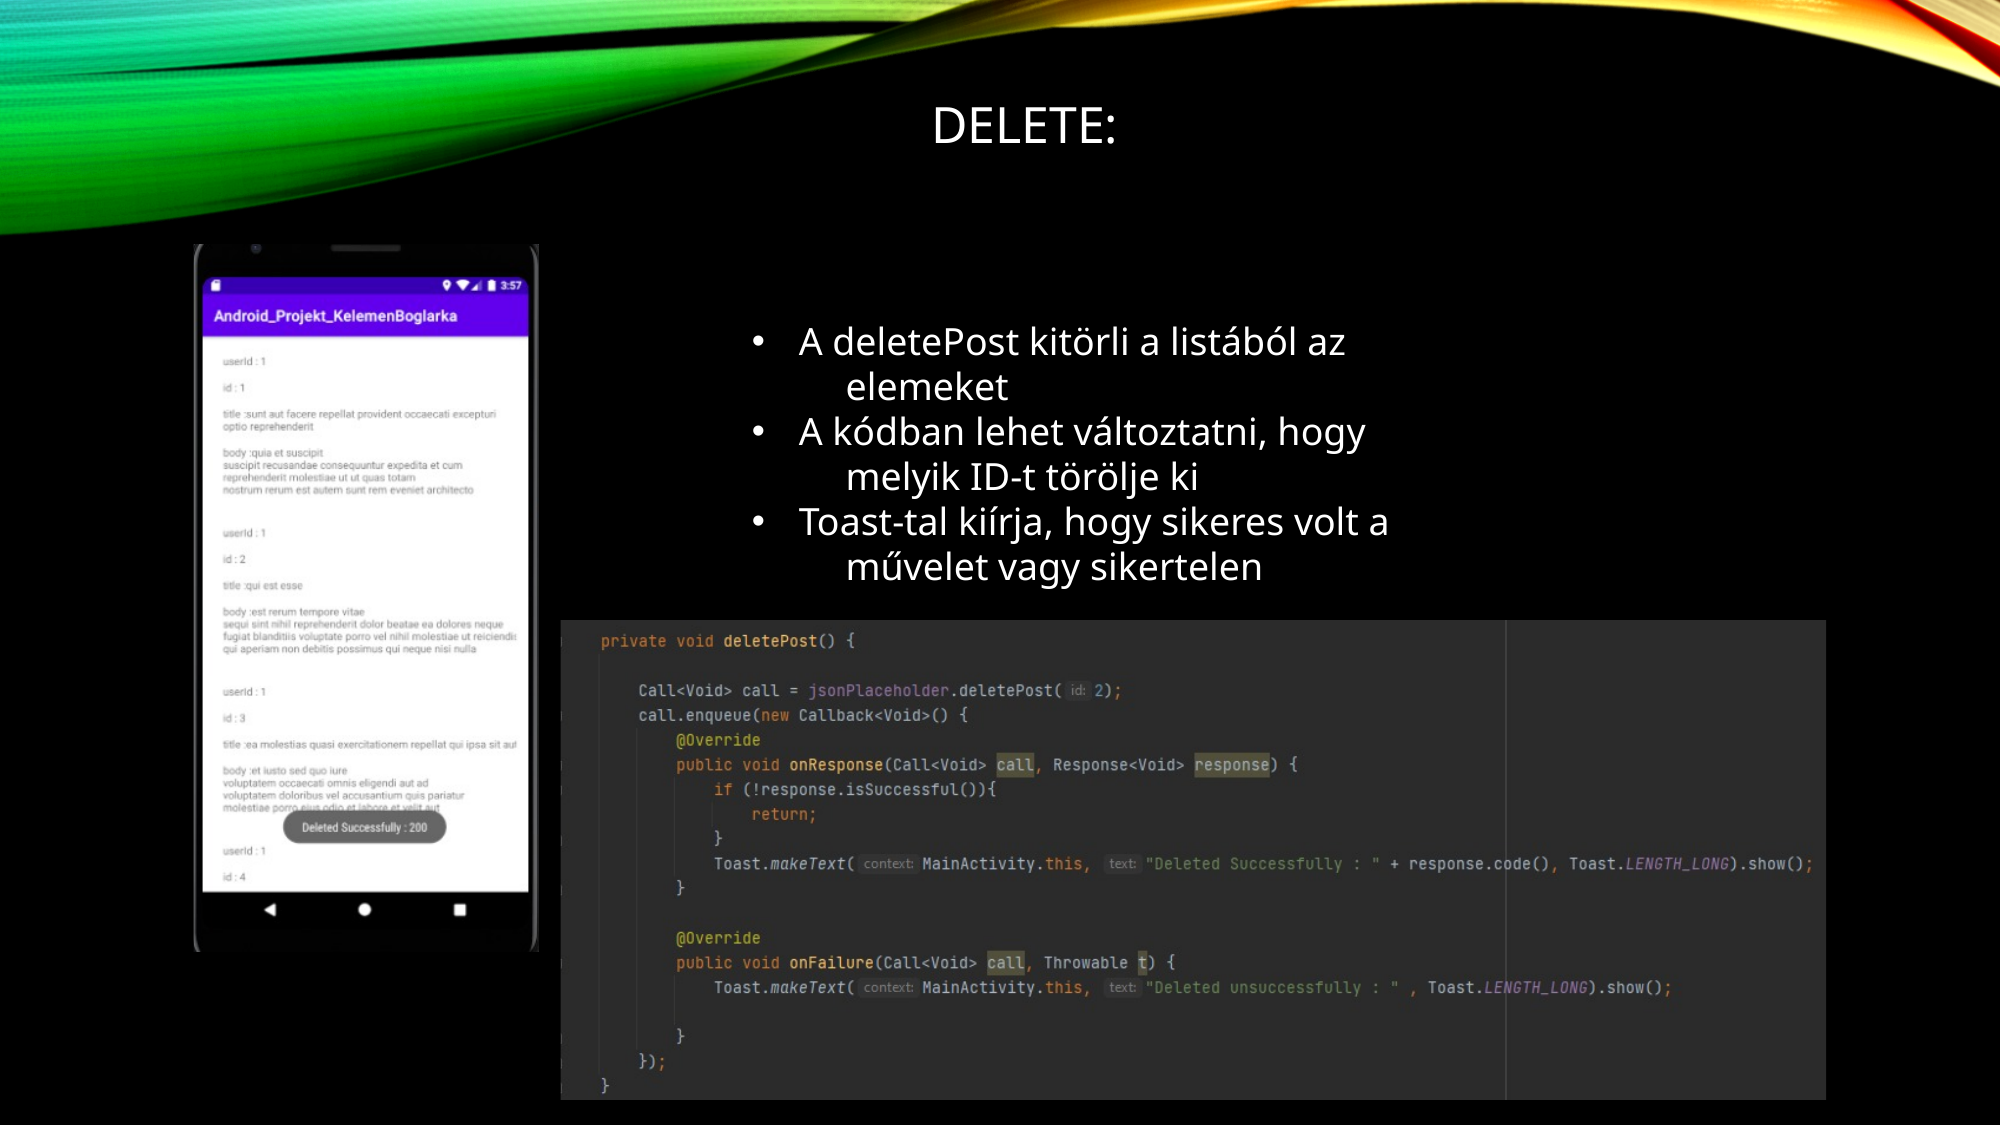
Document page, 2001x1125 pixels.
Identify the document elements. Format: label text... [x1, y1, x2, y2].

text_box A deletePost kitörli a listából az elemeket A kódban lehet változtatni, hogy melyik ID-t törölje ki Toast-tal kiírja, hogy sikeres volt a művelet vagy sikertelen [736, 310, 1501, 598]
text_box DELETE: [916, 85, 1700, 162]
picture [193, 244, 539, 952]
picture [560, 620, 1827, 1100]
